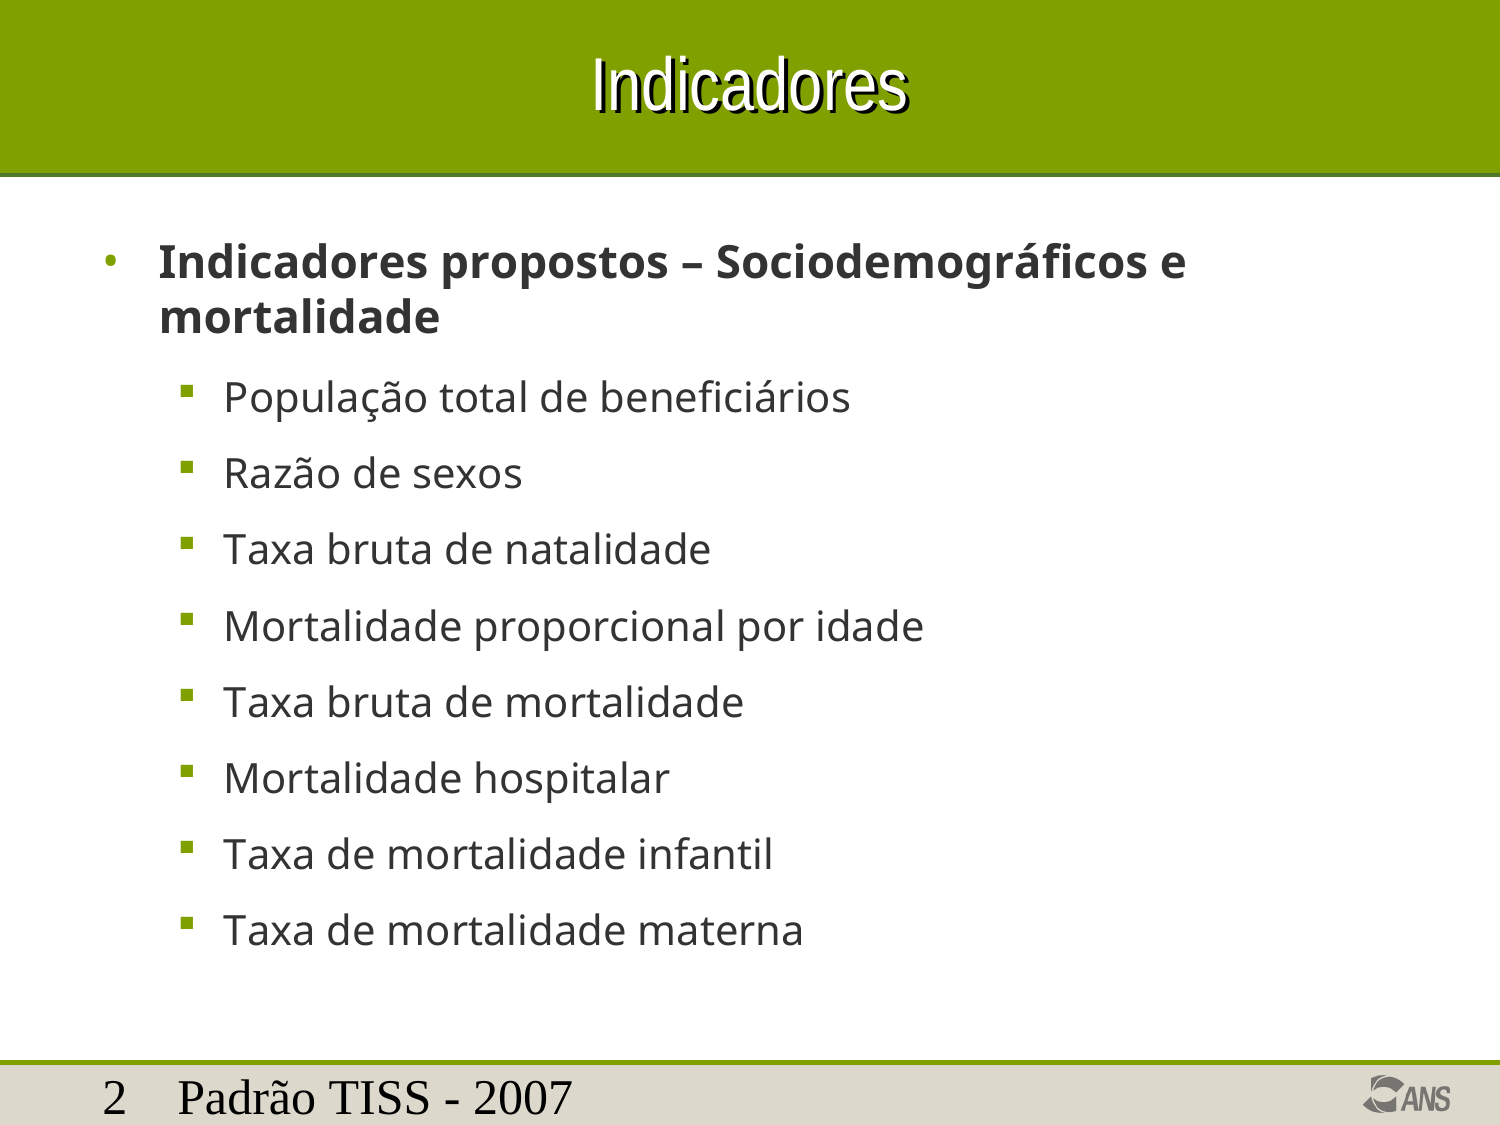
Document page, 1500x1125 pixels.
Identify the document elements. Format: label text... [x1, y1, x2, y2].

title Indicadores [24, 10, 1475, 161]
list Indicadores propostos – Sociodemográficos e mortalidade População total de beneficiários Razão de sexos Taxa bruta de natalidade Mortalidade proporcional por idade Taxa bruta de mortalidade Mortalidade hospitalar Taxa de mortalidade infantil Taxa de mortalidade materna [87, 224, 1475, 1025]
picture [1362, 1075, 1450, 1113]
